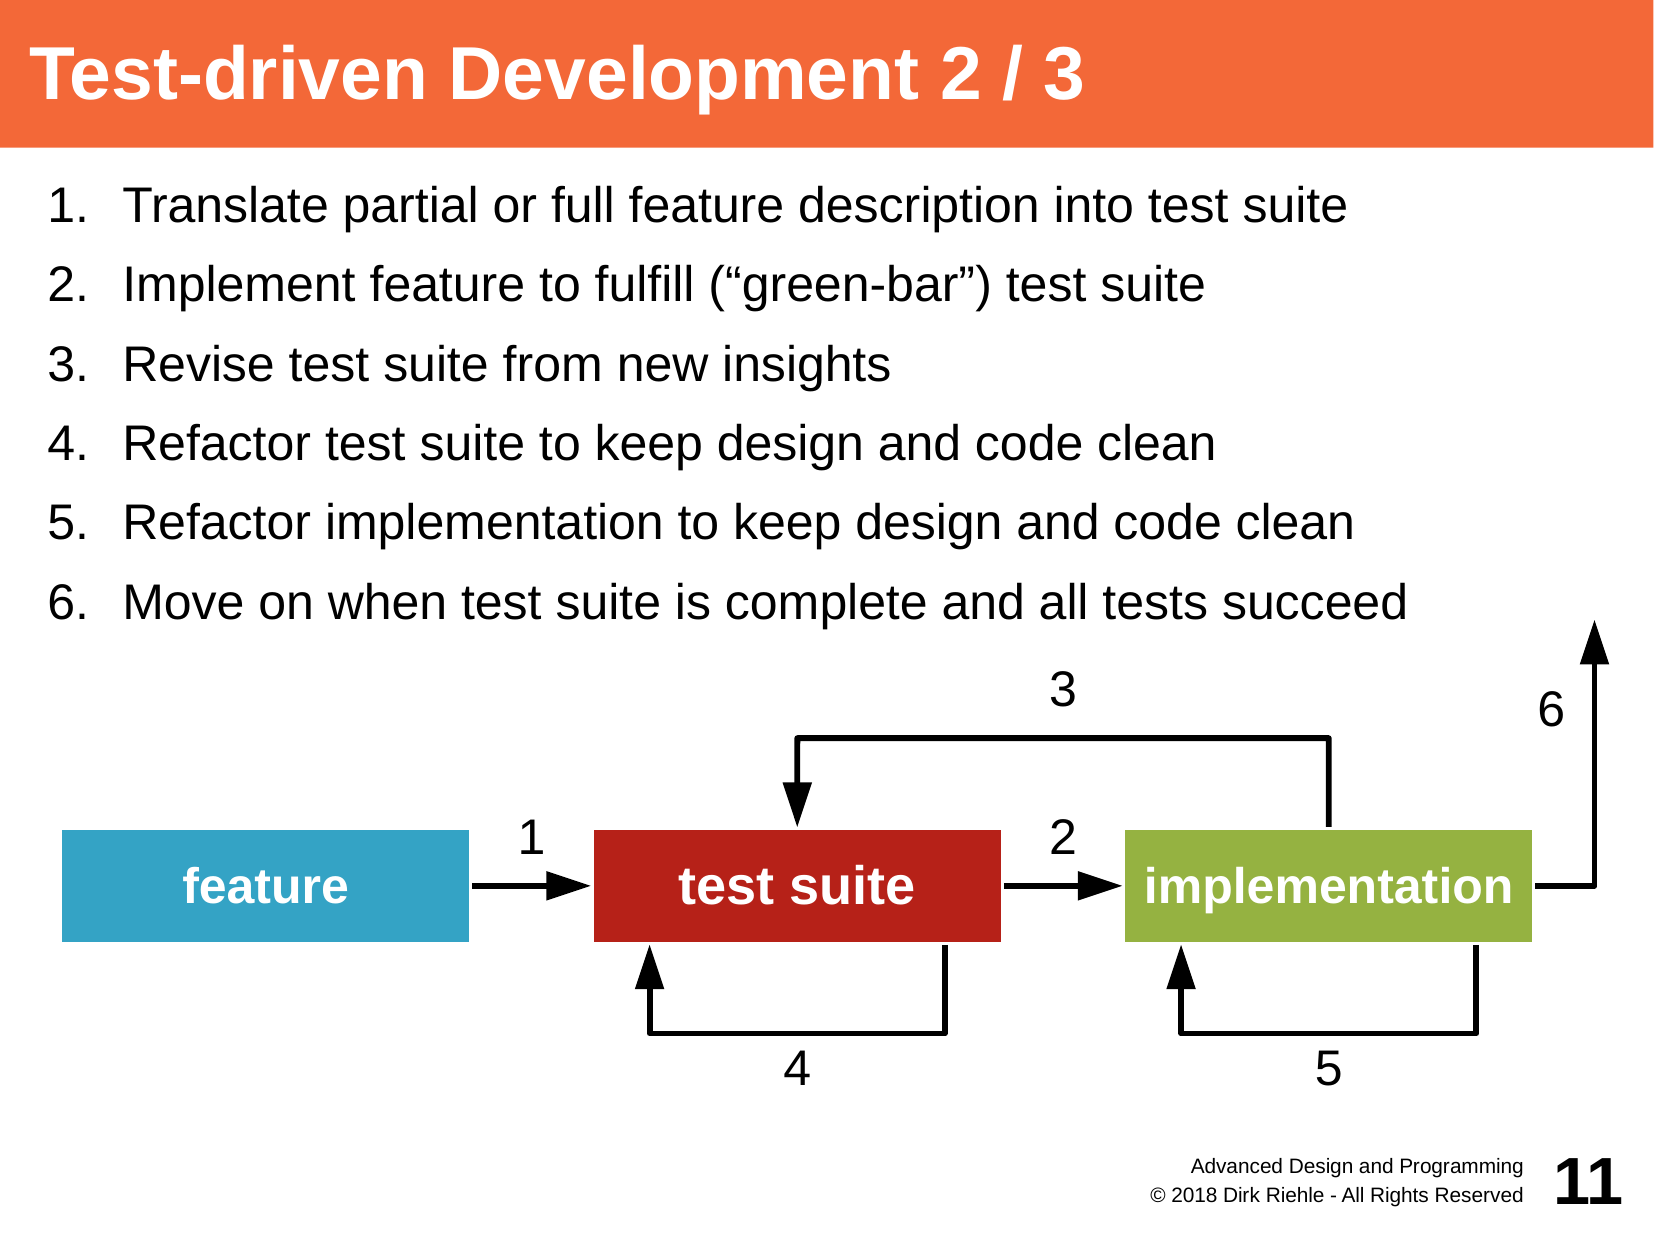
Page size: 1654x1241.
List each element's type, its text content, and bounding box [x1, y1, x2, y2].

text_box implementation [1122, 826, 1536, 945]
title Test-driven Development 2 / 3 [0, 0, 1654, 148]
text_box 4 [649, 1033, 945, 1102]
text_box test suite [590, 826, 1004, 945]
text_box 1 [472, 797, 591, 877]
text_box 2 [1003, 797, 1123, 877]
text_box feature [59, 826, 473, 945]
text_box 3 [797, 649, 1329, 730]
text_box 6 [1476, 631, 1595, 786]
text_box 5 [1181, 1033, 1477, 1102]
list Translate partial or full feature description into test suite Implement feature to fulfill (“green-bar”) test suite Revise test suite from new insights Refactor test suite to keep design and code clean Refactor implementation to keep design and code clean Move on when test suite is complete and all tests succeed [29, 177, 1625, 1063]
